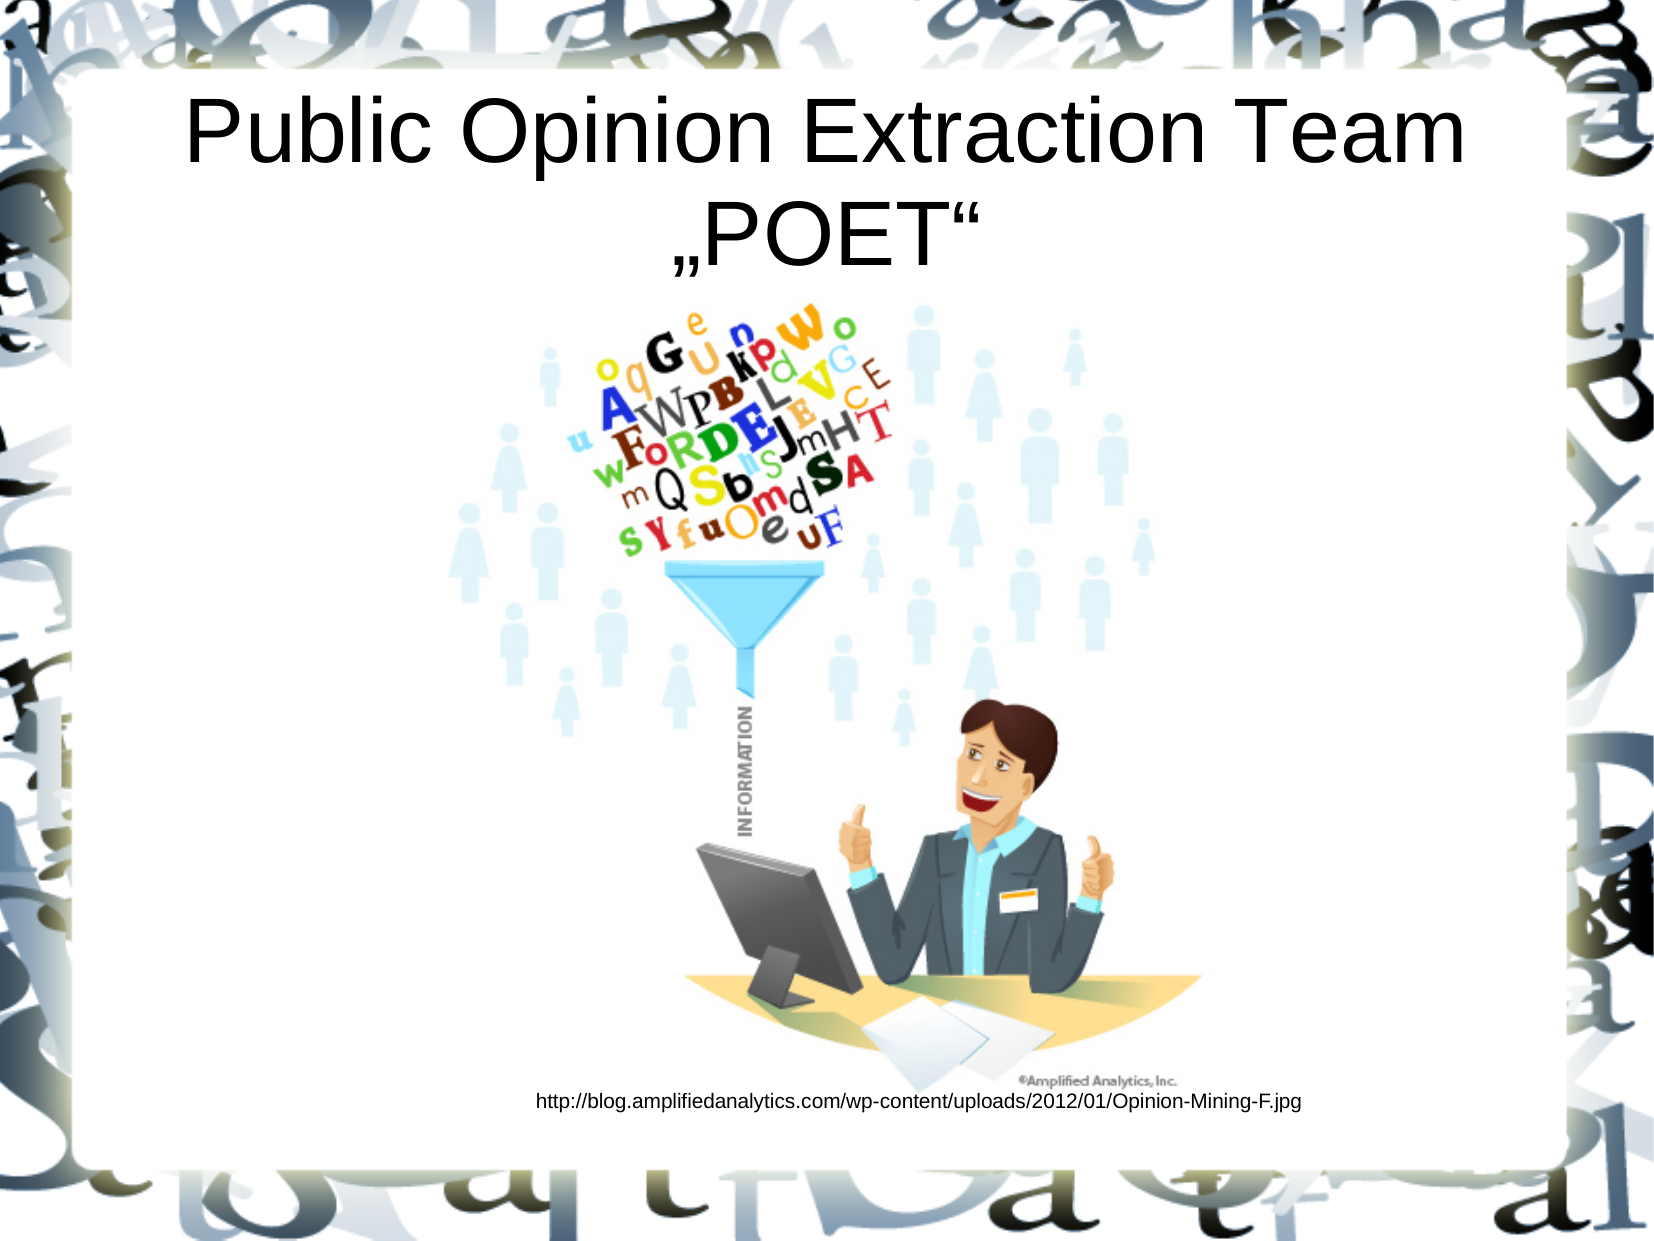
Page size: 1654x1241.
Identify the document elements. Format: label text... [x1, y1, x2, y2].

picture [0, 0, 1654, 1241]
text_box http://blog.amplifiedanalytics.com/wp-content/uploads/2012/01/Opinion-Mining-F.jpg [521, 1082, 1317, 1138]
title Public Opinion Extraction Team „POET“ [82, 78, 1571, 287]
